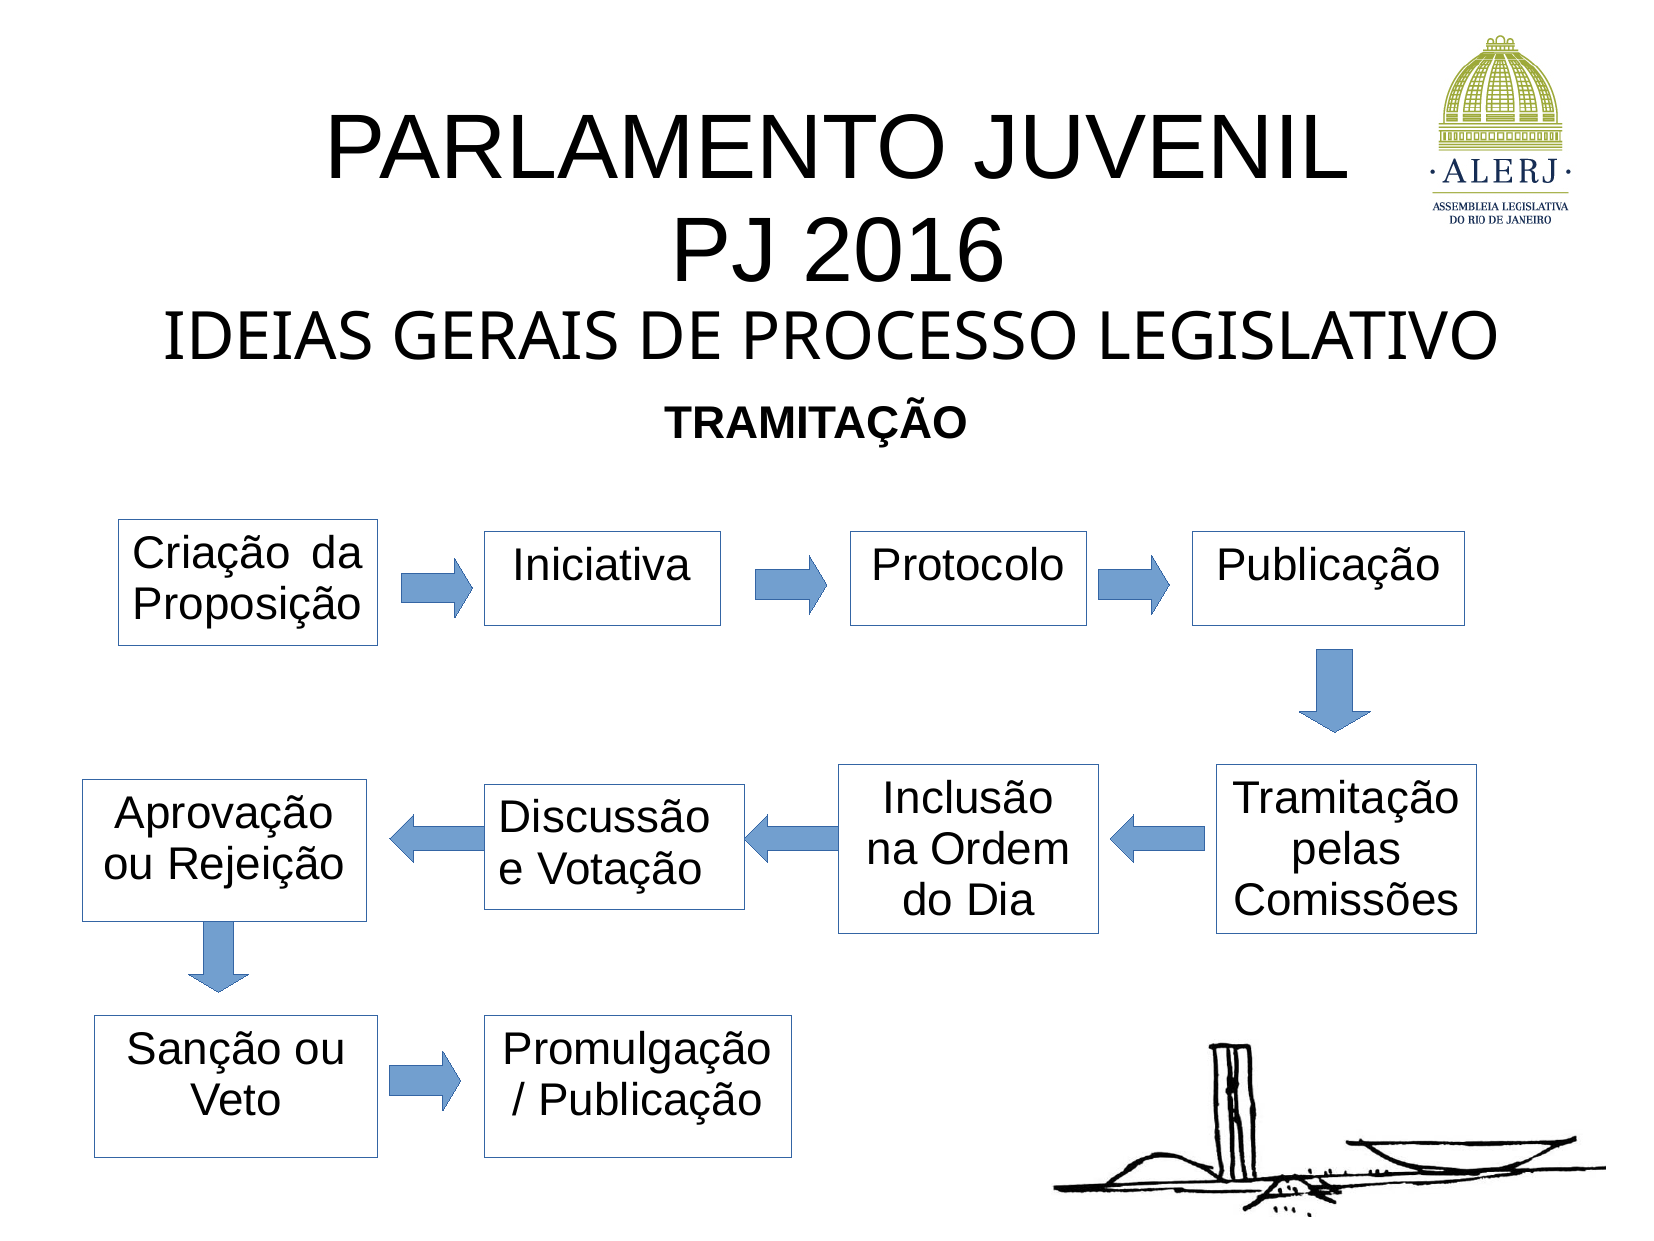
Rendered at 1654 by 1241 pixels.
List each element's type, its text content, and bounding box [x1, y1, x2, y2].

text_box Sanção ou Veto [94, 1015, 378, 1158]
text_box [755, 555, 827, 615]
text_box Publicação [1192, 531, 1465, 626]
title PARLAMENTO JUVENIL PJ 2016 [70, 94, 1607, 302]
text_box Iniciativa [484, 531, 721, 626]
text_box [1299, 649, 1371, 733]
text_box Tramitação pelas Comissões [1216, 764, 1477, 934]
text_box TRAMITAÇÃO [649, 389, 1028, 559]
text_box Discussão e Votação [484, 784, 745, 910]
text_box [1110, 814, 1205, 863]
text_box IDEIAS GERAIS DE PROCESSO LEGISLATIVO [94, 277, 1571, 390]
text_box Protocolo [850, 531, 1087, 626]
text_box Inclusão na Ordem do Dia [838, 764, 1099, 934]
text_box Promulgação/ Publicação [484, 1015, 792, 1158]
text_box [188, 921, 249, 993]
text_box [744, 814, 839, 863]
text_box [389, 814, 485, 863]
text_box Criação da Proposição [118, 519, 378, 646]
picture [1358, 23, 1642, 235]
text_box [1098, 555, 1170, 615]
text_box [389, 1051, 461, 1111]
text_box Aprovação ou Rejeição [82, 779, 367, 922]
text_box [401, 558, 473, 618]
picture [1051, 1039, 1606, 1217]
